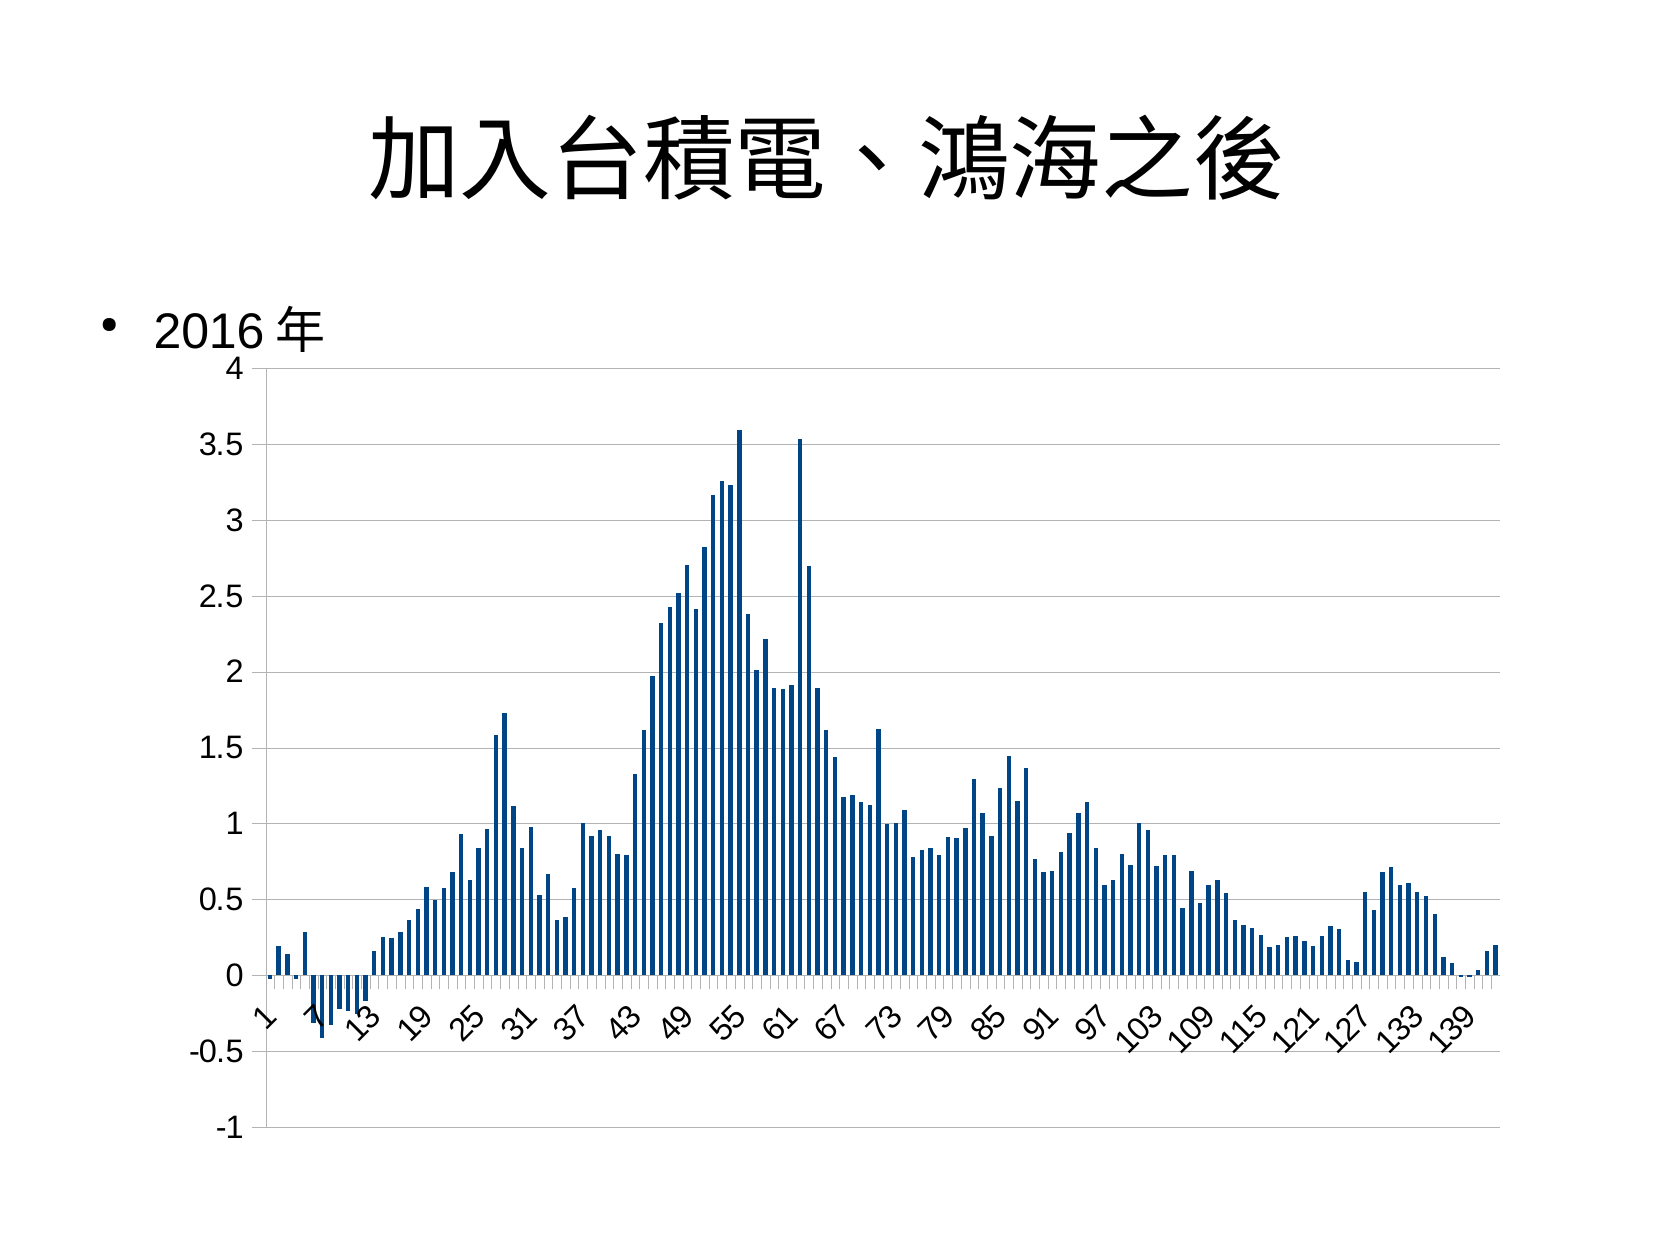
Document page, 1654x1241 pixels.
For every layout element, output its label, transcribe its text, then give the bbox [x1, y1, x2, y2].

picture [188, 349, 1501, 1146]
title 加入台積電、鴻海之後 [82, 49, 1571, 257]
list 2016年 [82, 290, 1571, 1010]
